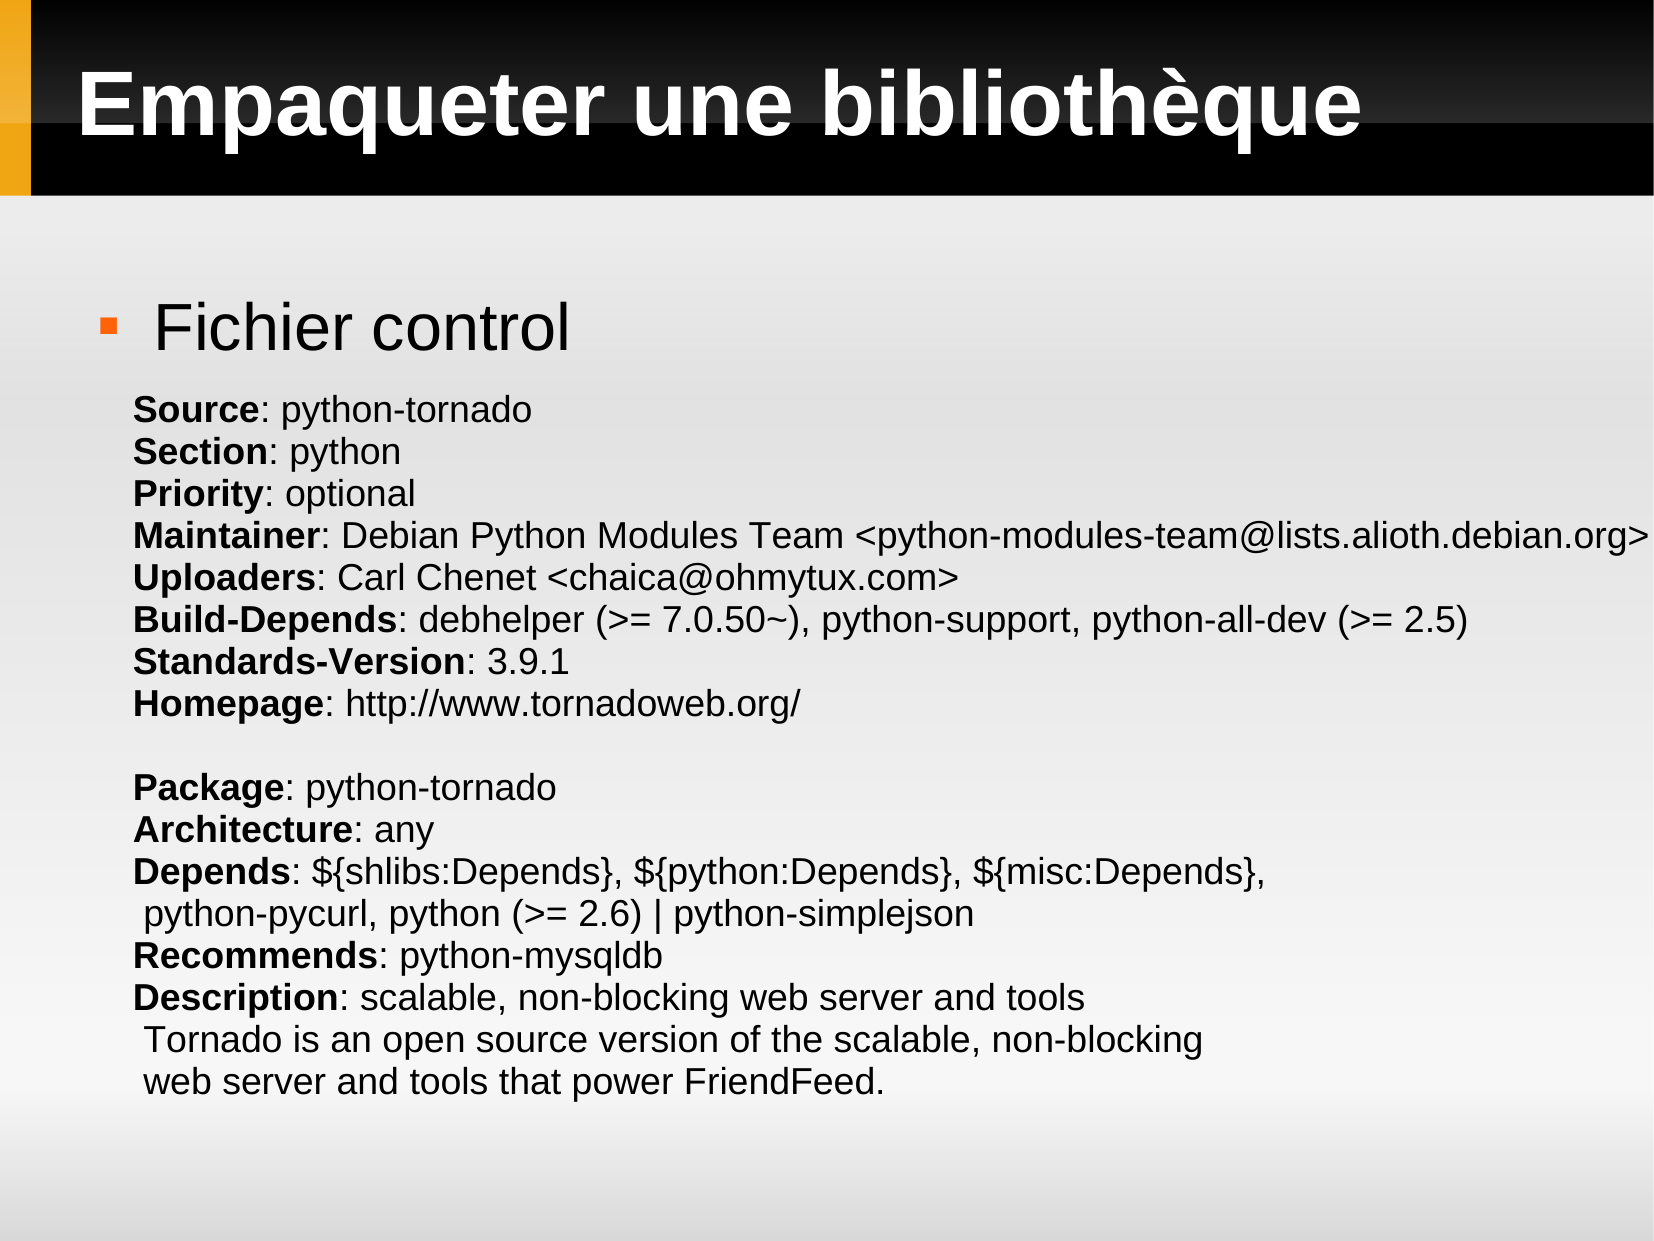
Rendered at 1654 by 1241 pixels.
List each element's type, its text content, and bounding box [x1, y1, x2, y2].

picture [0, 0, 1654, 1241]
text_box Source: python-tornado Section: python Priority: optional Maintainer: Debian Python Modules Team <python-modules-team@lists.alioth.debian.org> Uploaders: Carl Chenet <chaica@ohmytux.com> Build-Depends: debhelper (>= 7.0.50~), python-support, python-all-dev (>= 2.5) Standards-Version: 3.9.1 Homepage: http://www.tornadoweb.org/ Package: python-tornado Architecture: any Depends: ${shlibs:Depends}, ${python:Depends}, ${misc:Depends}, python-pycurl, python (>= 2.6) | python-simplejson Recommends: python-mysqldb Description: scalable, non-blocking web server and tools Tornado is an open source version of the scalable, non-blocking web server and tools that power FriendFeed. [118, 380, 1654, 1110]
list Fichier control [82, 290, 1571, 384]
title Empaqueter une bibliothèque [76, 0, 1565, 208]
